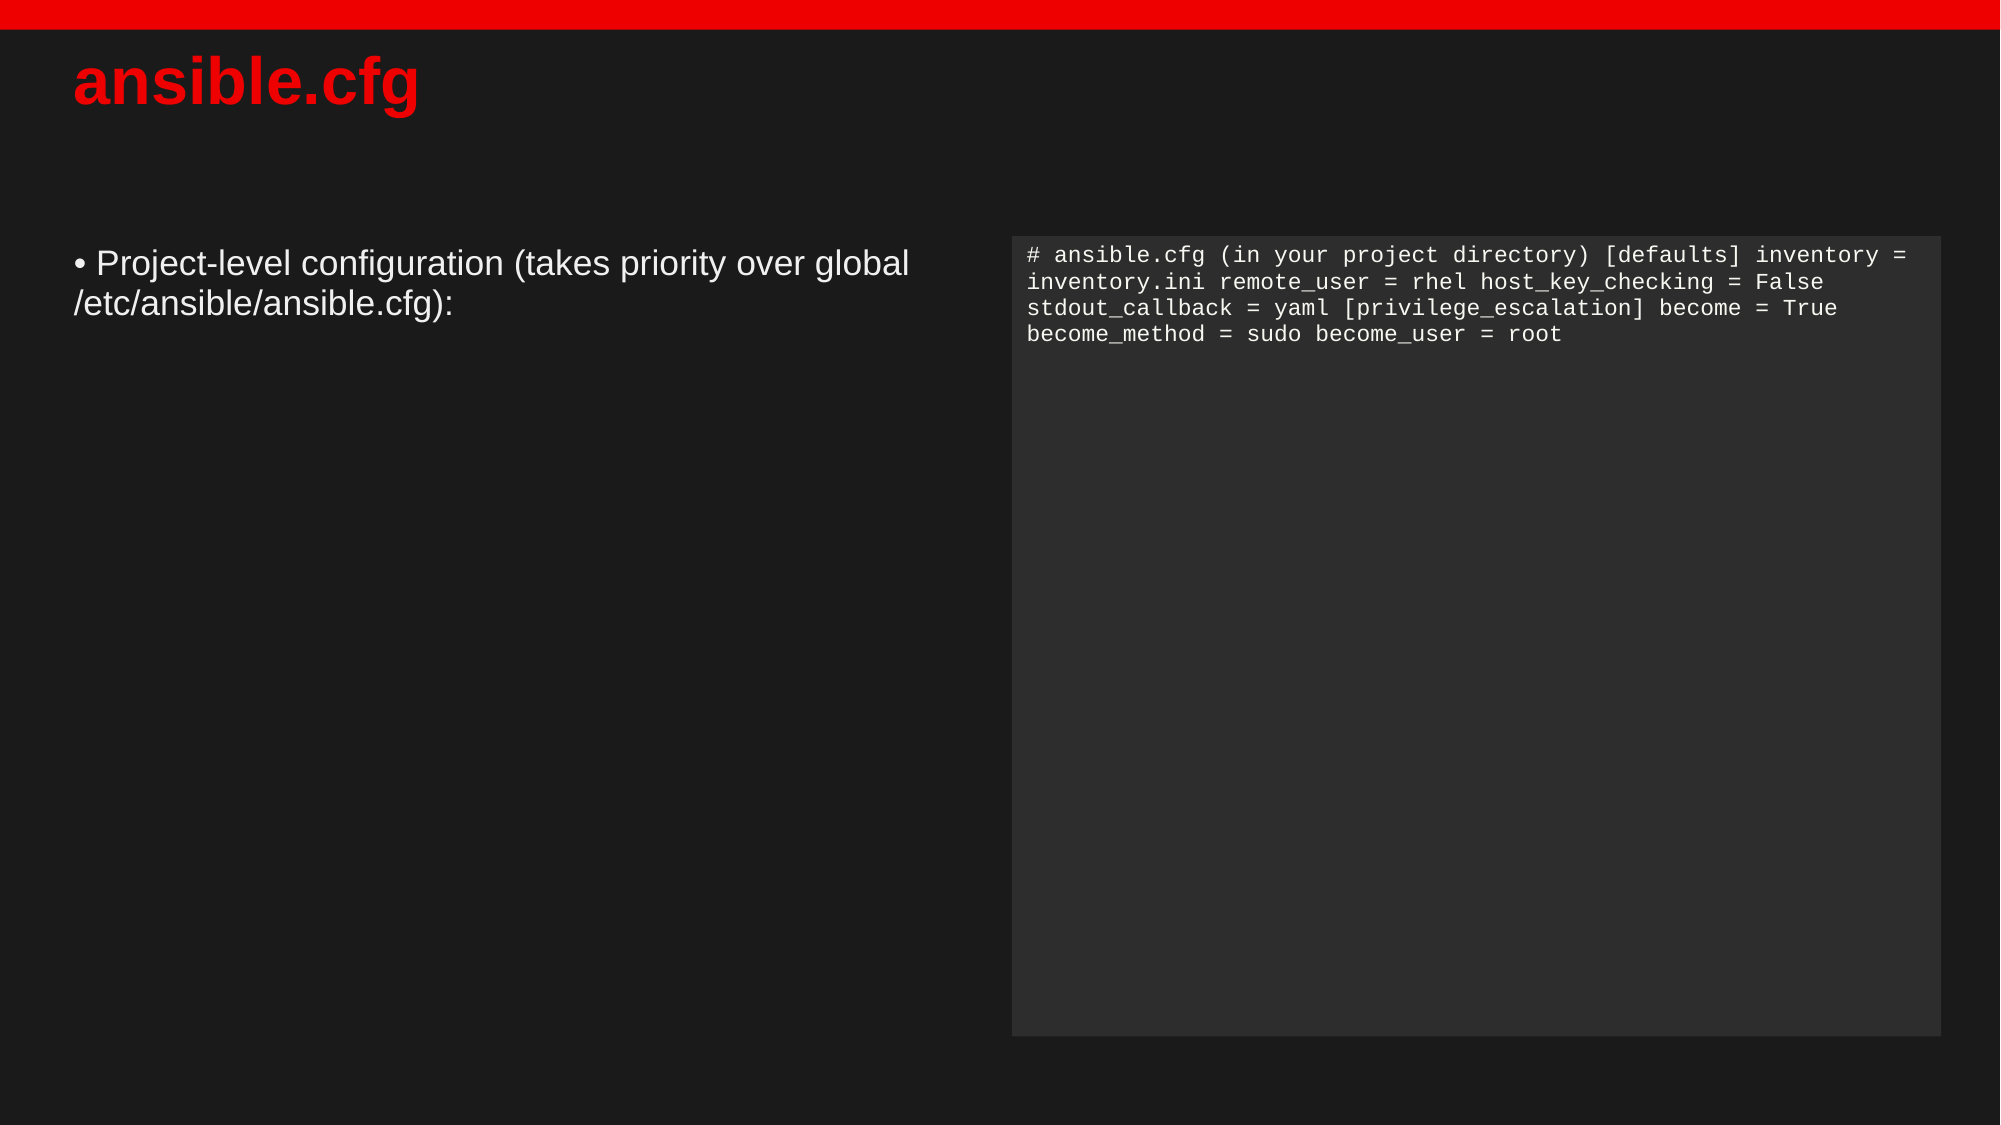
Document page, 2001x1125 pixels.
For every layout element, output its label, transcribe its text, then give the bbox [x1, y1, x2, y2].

text_box ansible.cfg [59, 36, 1942, 208]
text_box [0, 0, 2001, 30]
text_box • Project-level configuration (takes priority over global /etc/ansible/ansible.cfg): [59, 236, 989, 1037]
text_box # ansible.cfg (in your project directory) [defaults] inventory = inventory.ini remote_user = rhel host_key_checking = False stdout_callback = yaml [privilege_escalation] become = True become_method = sudo become_user = root [1011, 236, 1942, 1037]
